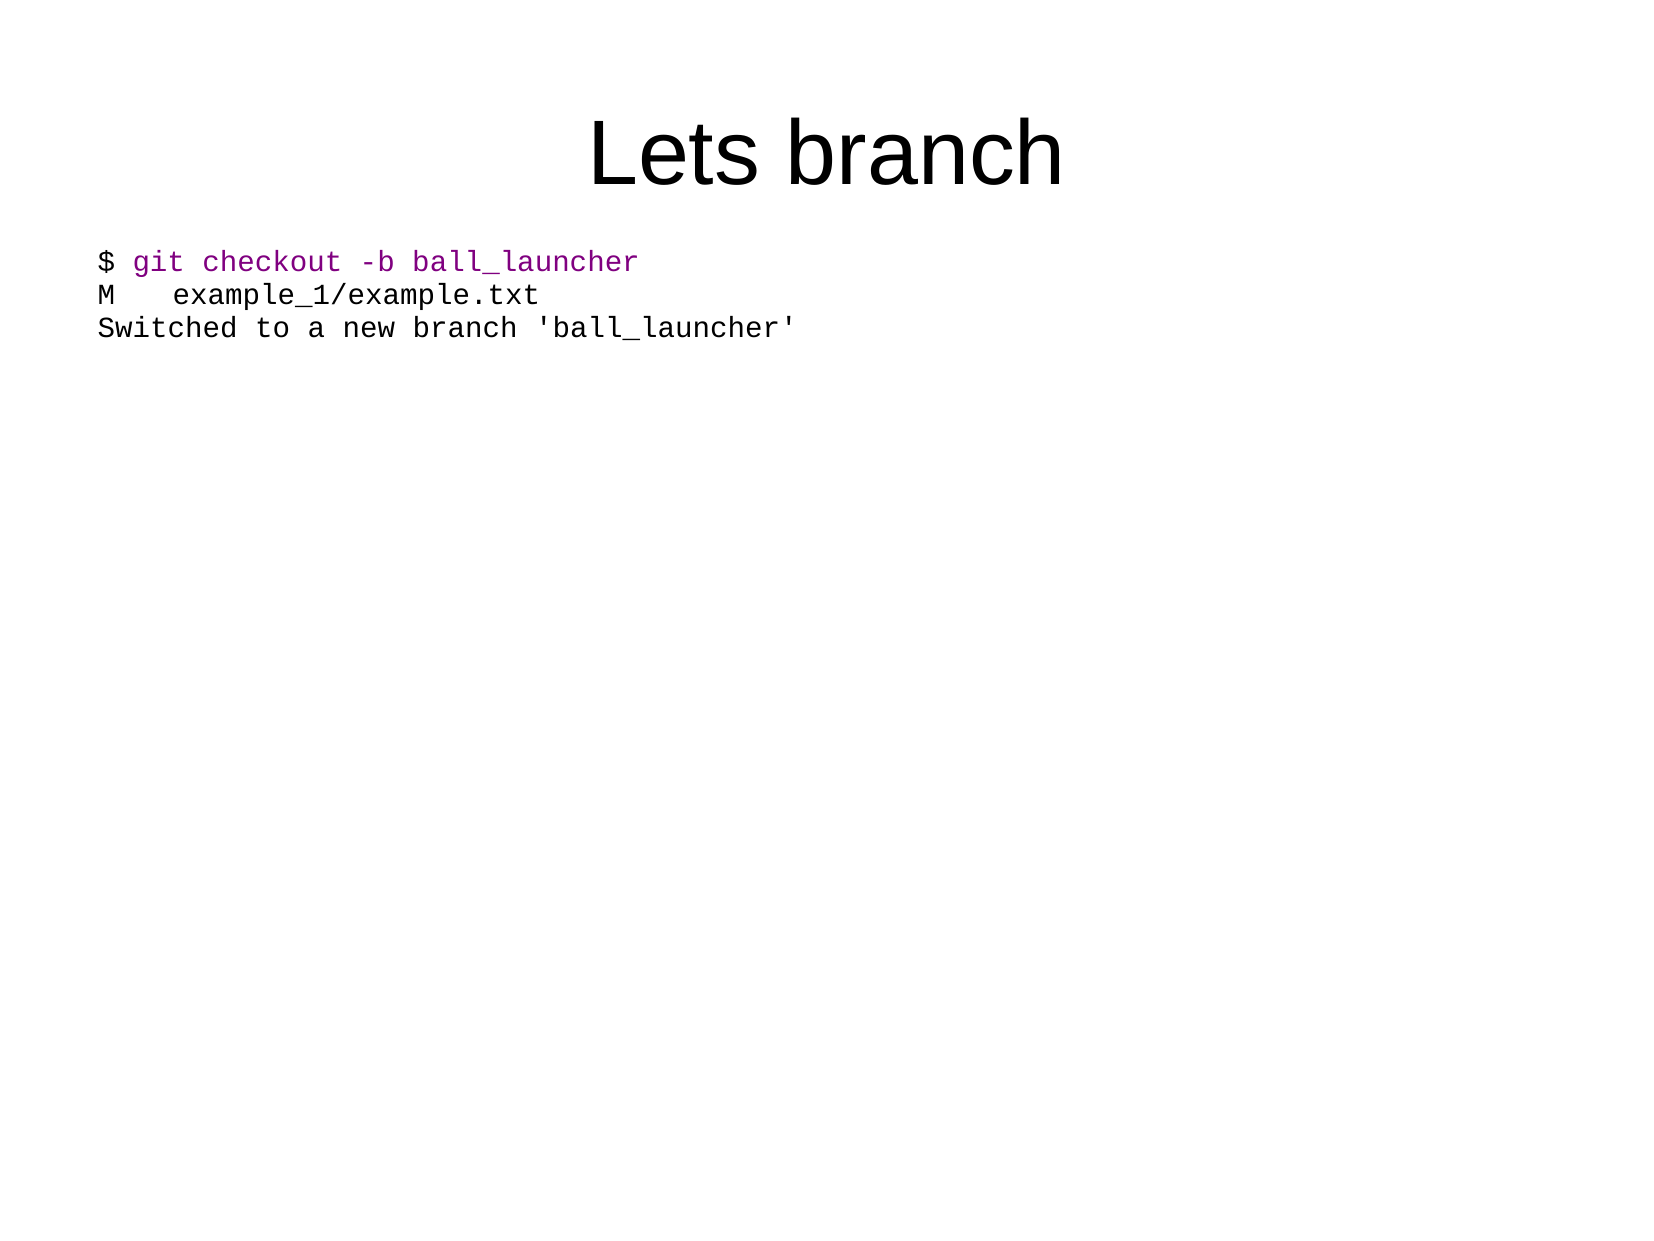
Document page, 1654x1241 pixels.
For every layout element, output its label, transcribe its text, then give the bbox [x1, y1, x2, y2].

text_box $ git checkout -b ball_launcher M example_1/example.txt Switched to a new branch 'ball_launcher' [82, 240, 1613, 1186]
title Lets branch [82, 49, 1571, 240]
